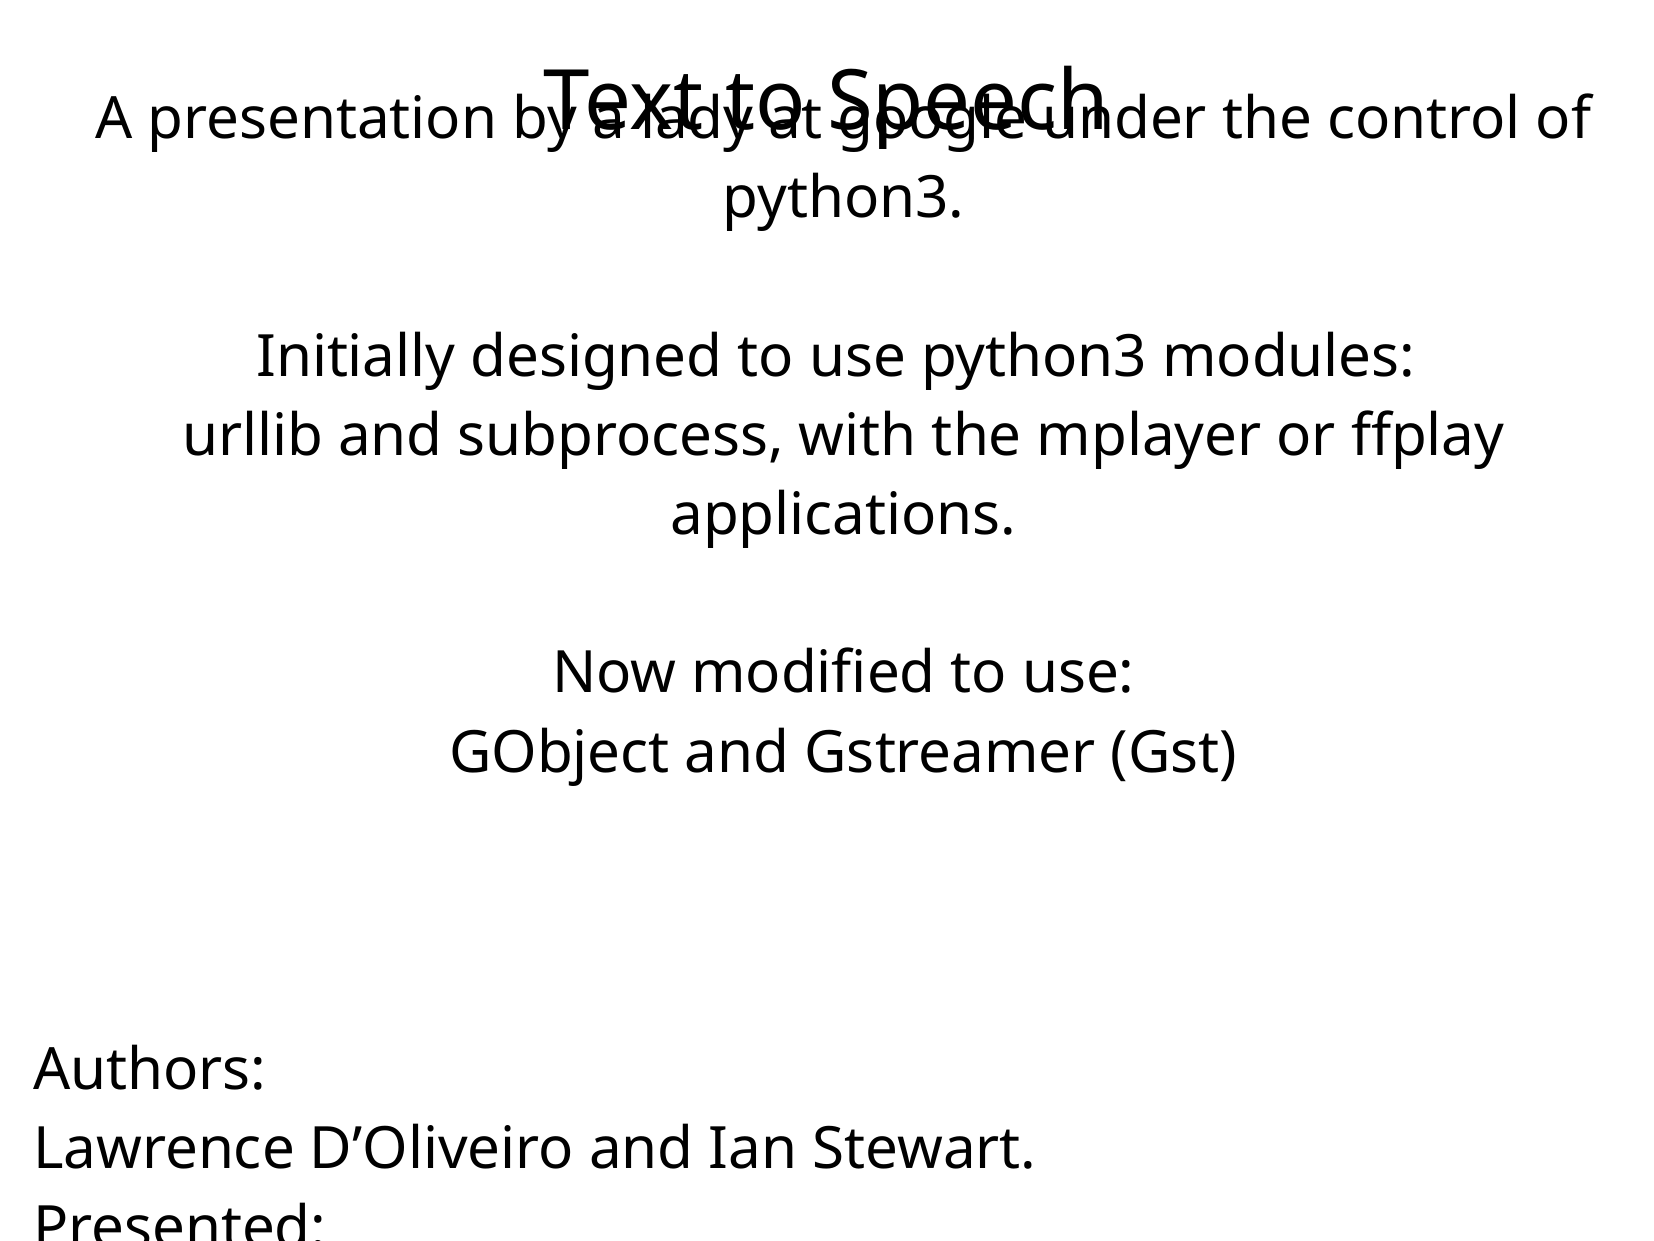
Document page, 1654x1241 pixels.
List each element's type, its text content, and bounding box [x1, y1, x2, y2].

subtitle A presentation by a lady at google under the control of python3. Initially designed to use python3 modules: urllib and subprocess, with the mplayer or ffplay applications. Now modified to use: GObject and Gstreamer (Gst) Authors: Lawrence D’Oliveiro and Ian Stewart. Presented: Hamilton Python User Group – 8 May 2017. [33, 235, 1654, 1185]
title Text to Speech [82, 32, 1571, 163]
